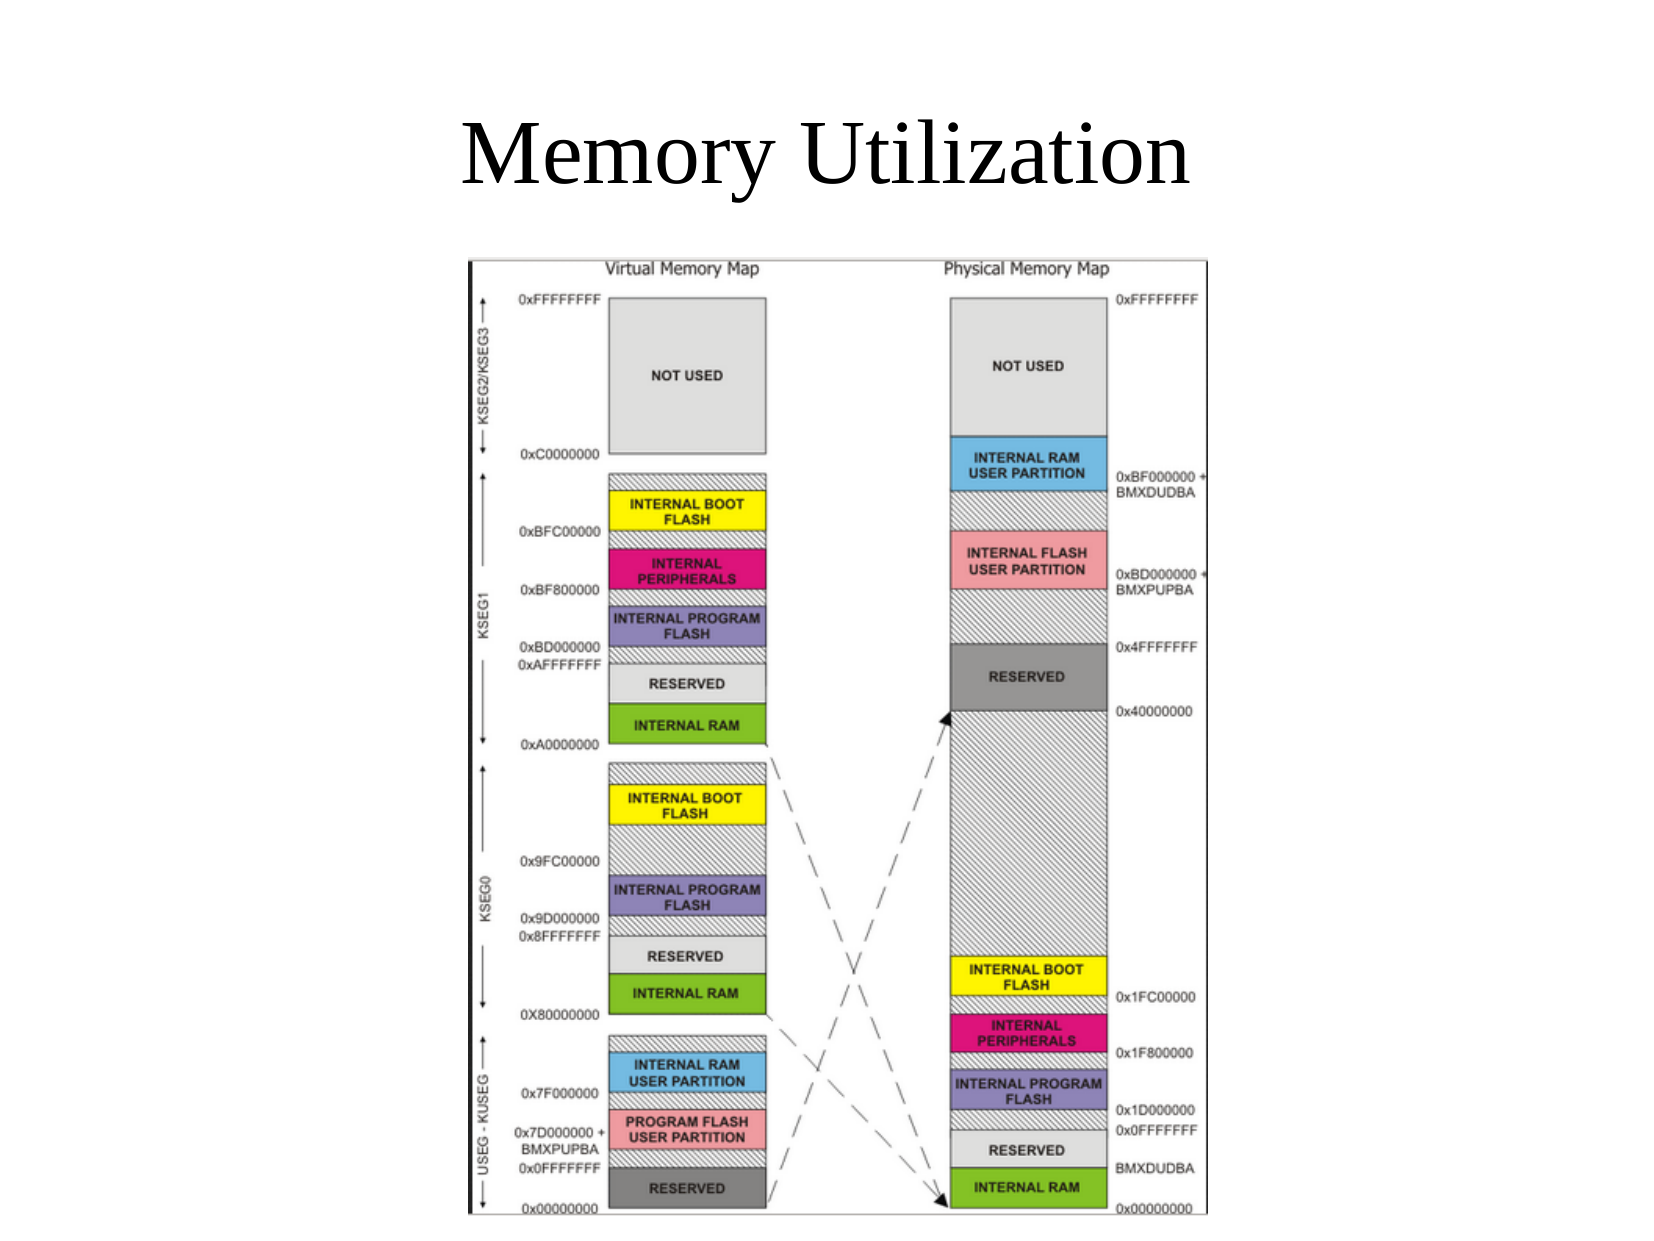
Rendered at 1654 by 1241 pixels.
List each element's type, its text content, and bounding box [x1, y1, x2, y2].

picture [468, 257, 1208, 1217]
title Memory Utilization [82, 49, 1571, 257]
